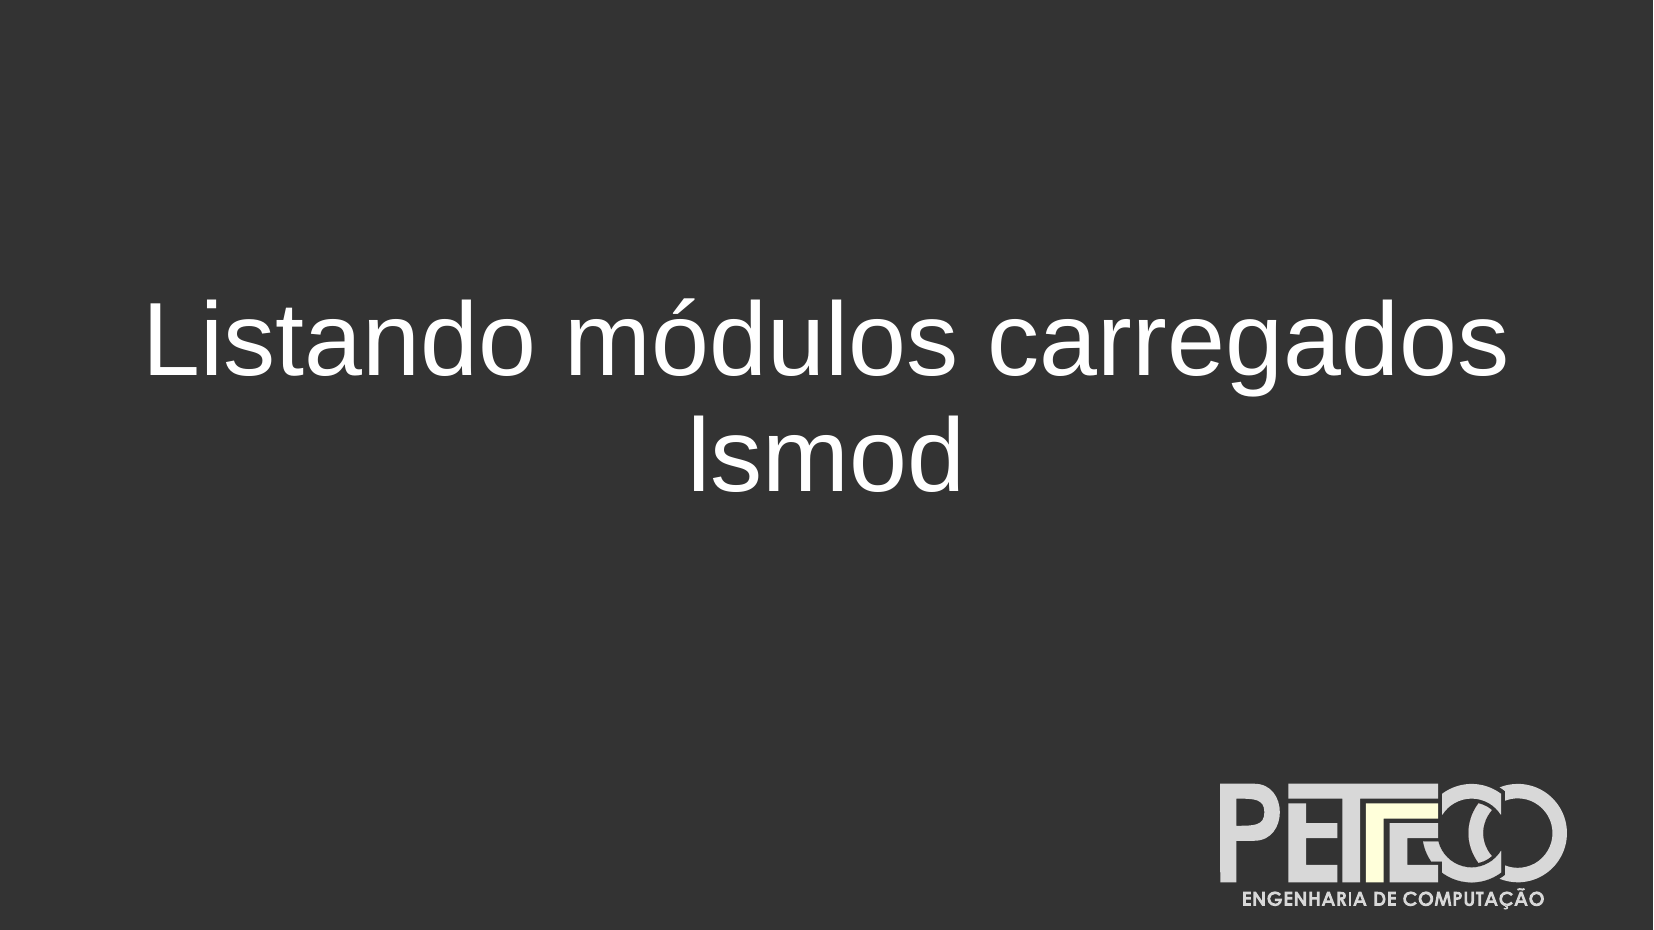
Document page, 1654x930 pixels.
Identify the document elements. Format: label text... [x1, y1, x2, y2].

subtitle Listando módulos carregados lsmod [82, 37, 1571, 757]
